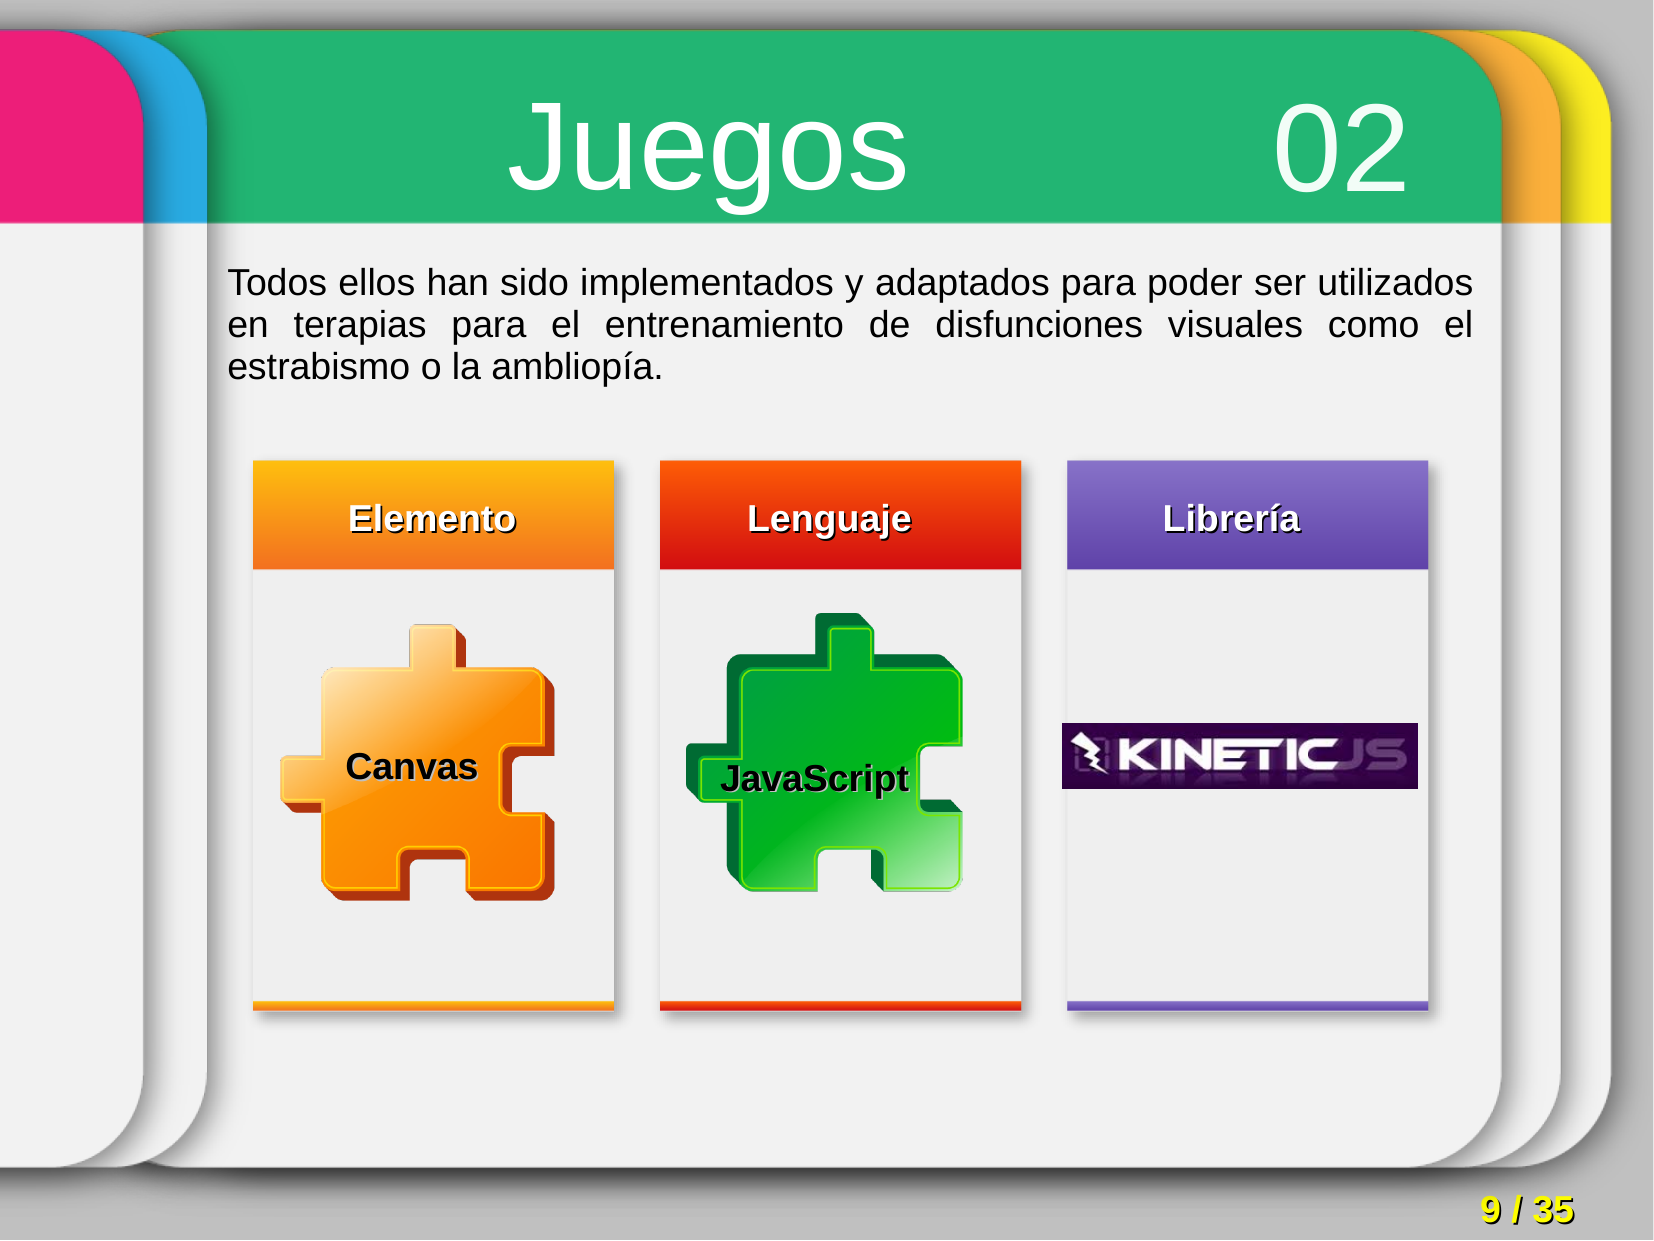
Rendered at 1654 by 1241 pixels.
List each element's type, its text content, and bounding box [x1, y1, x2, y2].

picture [0, 0, 1654, 1241]
text_box JavaScript [705, 749, 924, 808]
text_box Canvas [330, 737, 493, 796]
text_box 02 [1257, 58, 1433, 225]
text_box Elemento [333, 490, 532, 549]
title Juegos [147, 59, 1270, 235]
text_box Librería [1148, 490, 1316, 549]
text_box Todos ellos han sido implementados y adaptados para poder ser utilizados en terapias para el entrenamiento de disfunciones visuales como el estrabismo o la ambliopía. [212, 253, 1489, 396]
text_box Lenguaje [732, 490, 927, 549]
